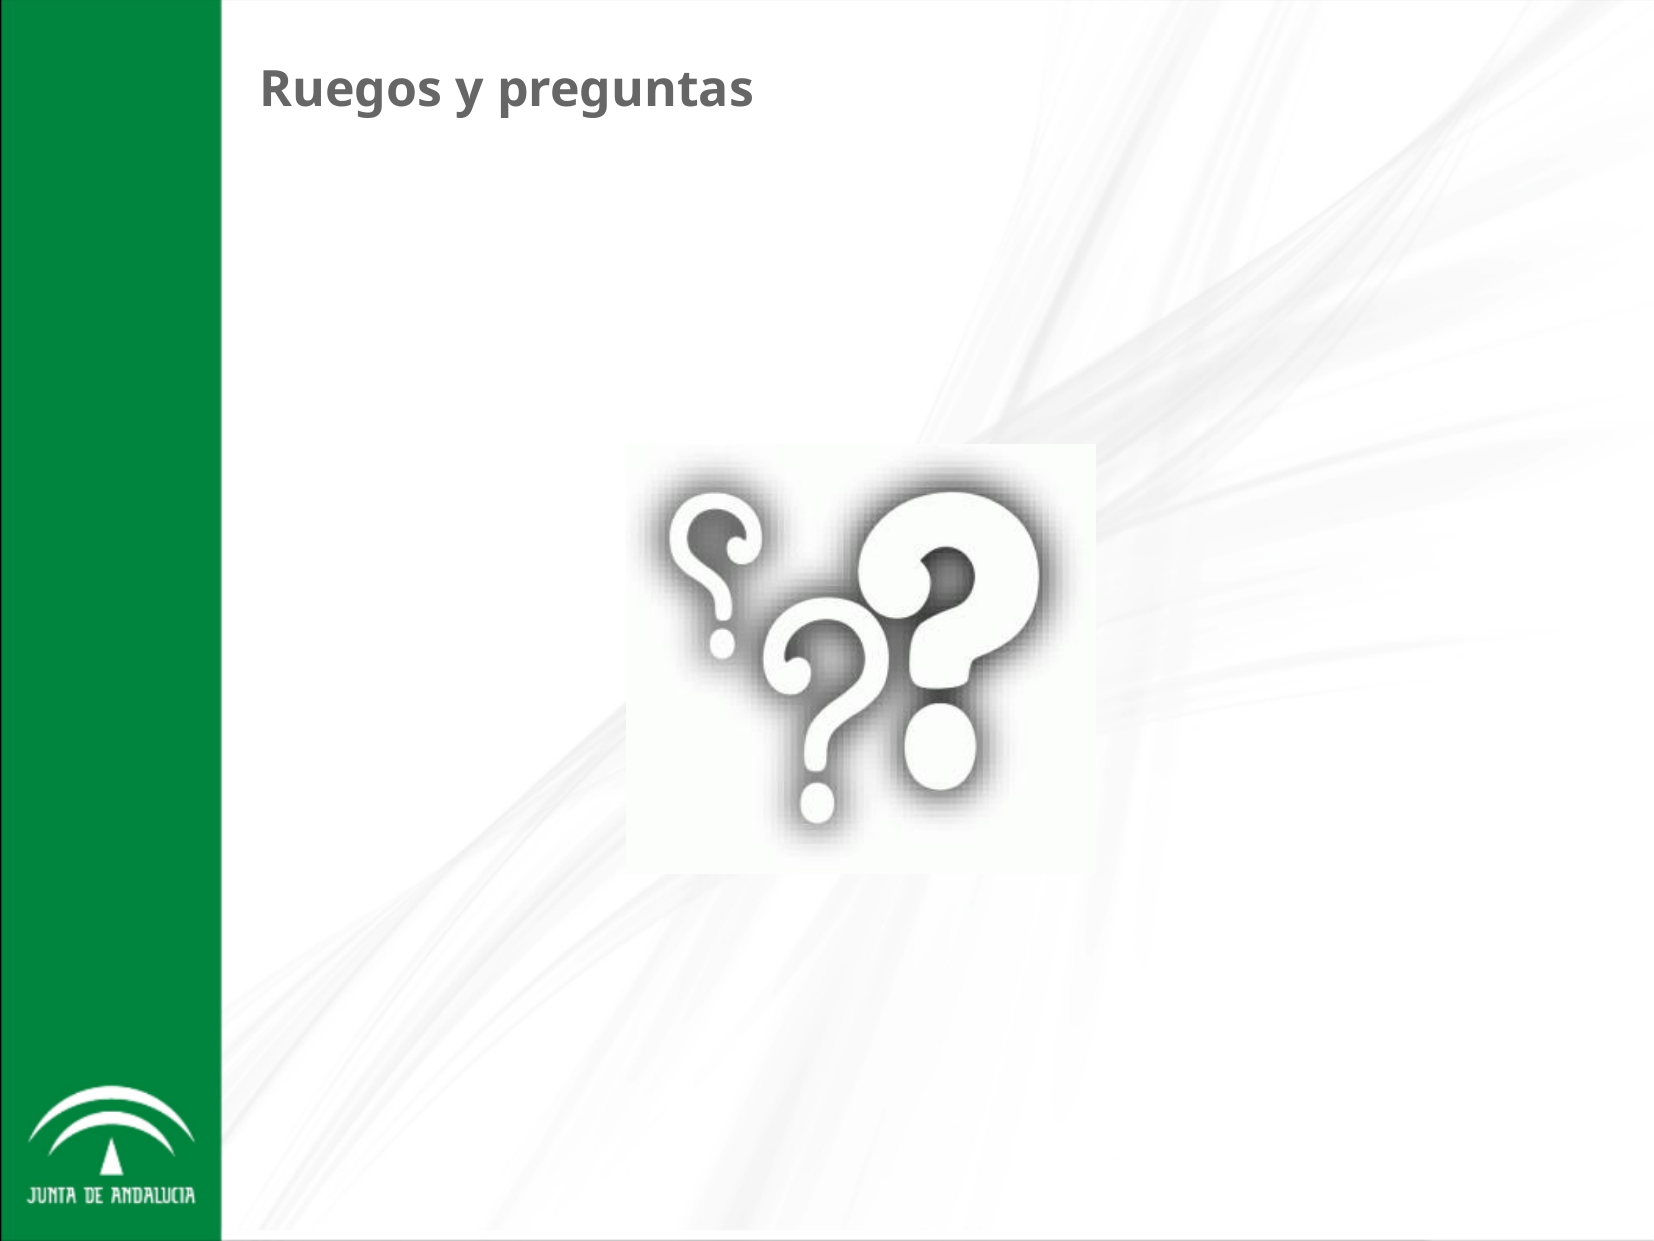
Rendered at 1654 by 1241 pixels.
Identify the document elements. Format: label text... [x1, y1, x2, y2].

title Ruegos y preguntas [259, 37, 1577, 136]
picture [0, 0, 1654, 1241]
